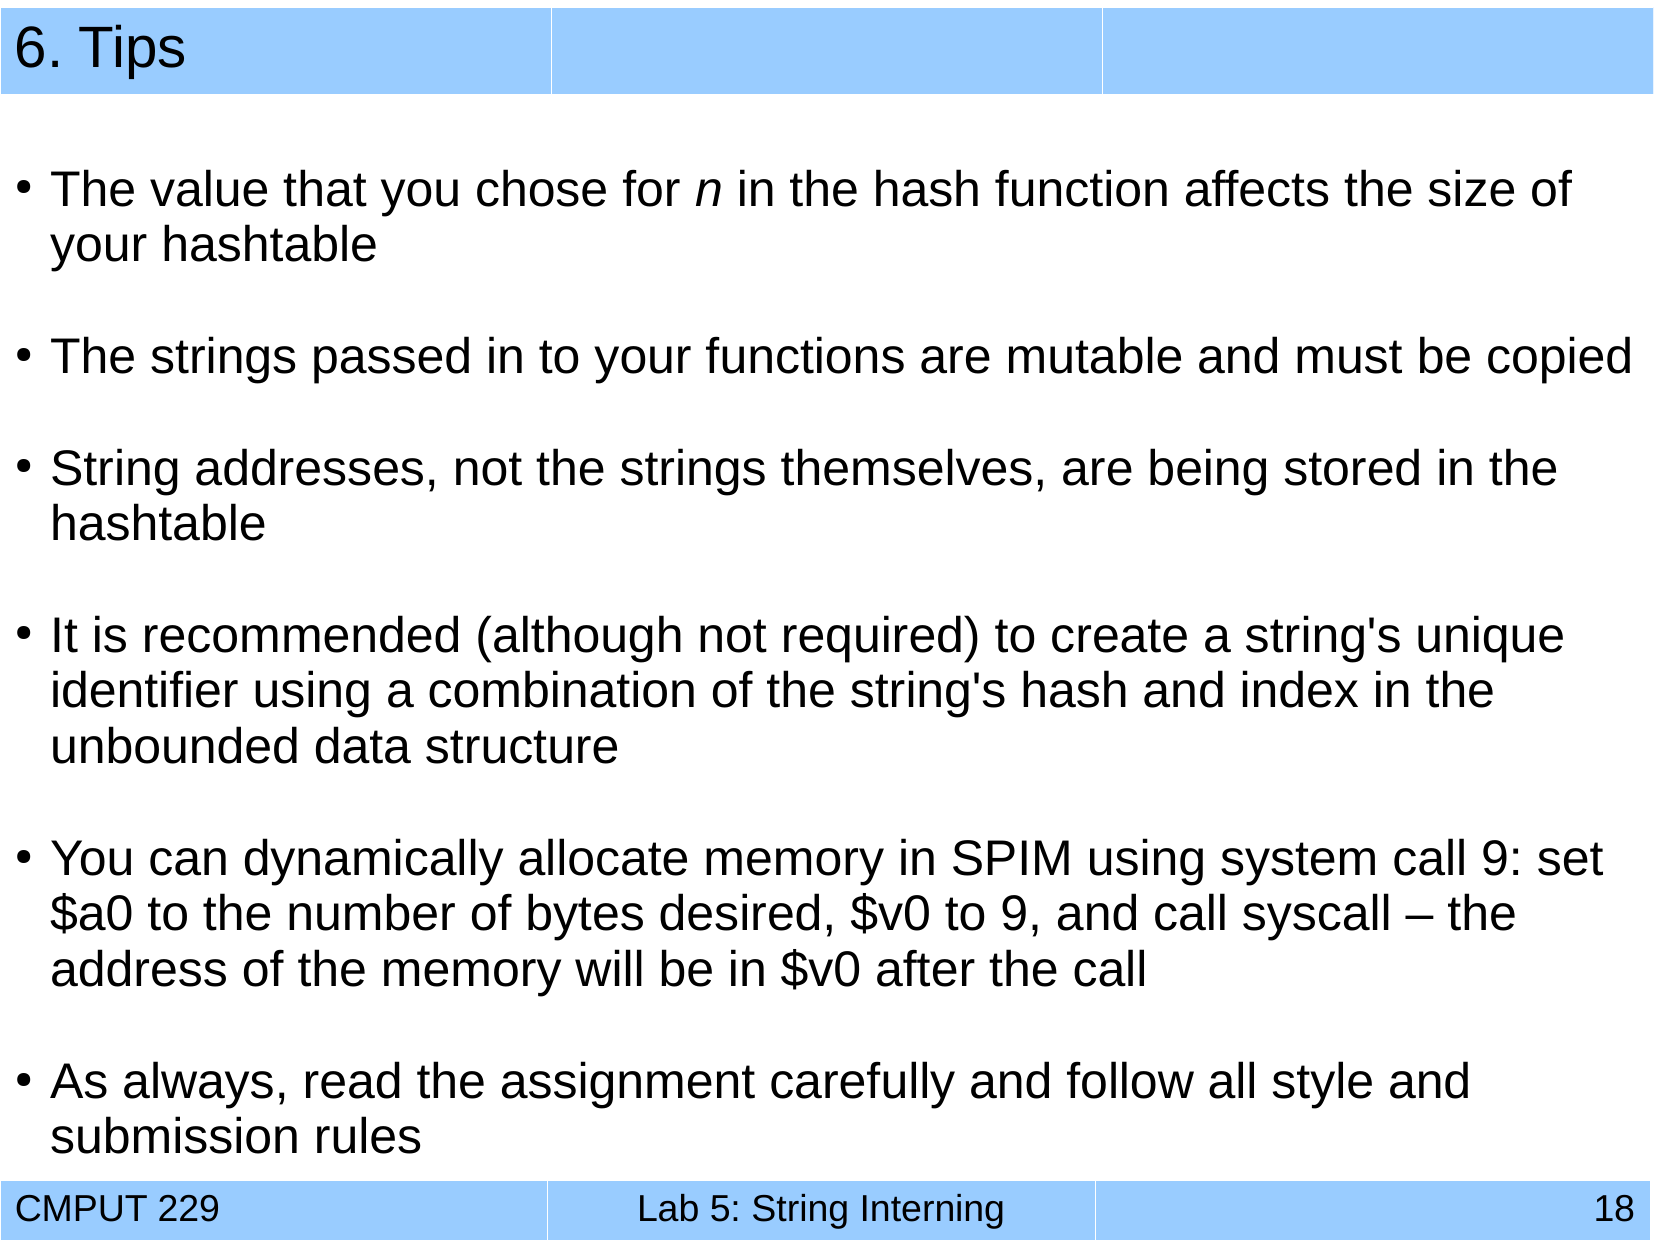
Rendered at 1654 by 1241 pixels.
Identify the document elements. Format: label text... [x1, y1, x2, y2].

table_header [1103, 8, 1653, 94]
table_header CMPUT 229 [1, 1181, 547, 1240]
table_header [552, 8, 1102, 94]
table_header 6. Tips [1, 8, 551, 94]
table_header Lab 5: String Interning [548, 1181, 1095, 1240]
table_header <number> [1096, 1181, 1650, 1240]
text_box The value that you chose for n in the hash function affects the size of your hashtable The strings passed in to your functions are mutable and must be copied String addresses, not the strings themselves, are being stored in the hashtable It is recommended (although not required) to create a string's unique identifier using a combination of the string's hash and index in the unbounded data structure You can dynamically allocate memory in SPIM using system call 9: set $a0 to the number of bytes desired, $v0 to 9, and call syscall – the address of the memory will be in $v0 after the call As always, read the assignment carefully and follow all style and submission rules [0, 153, 1654, 1172]
